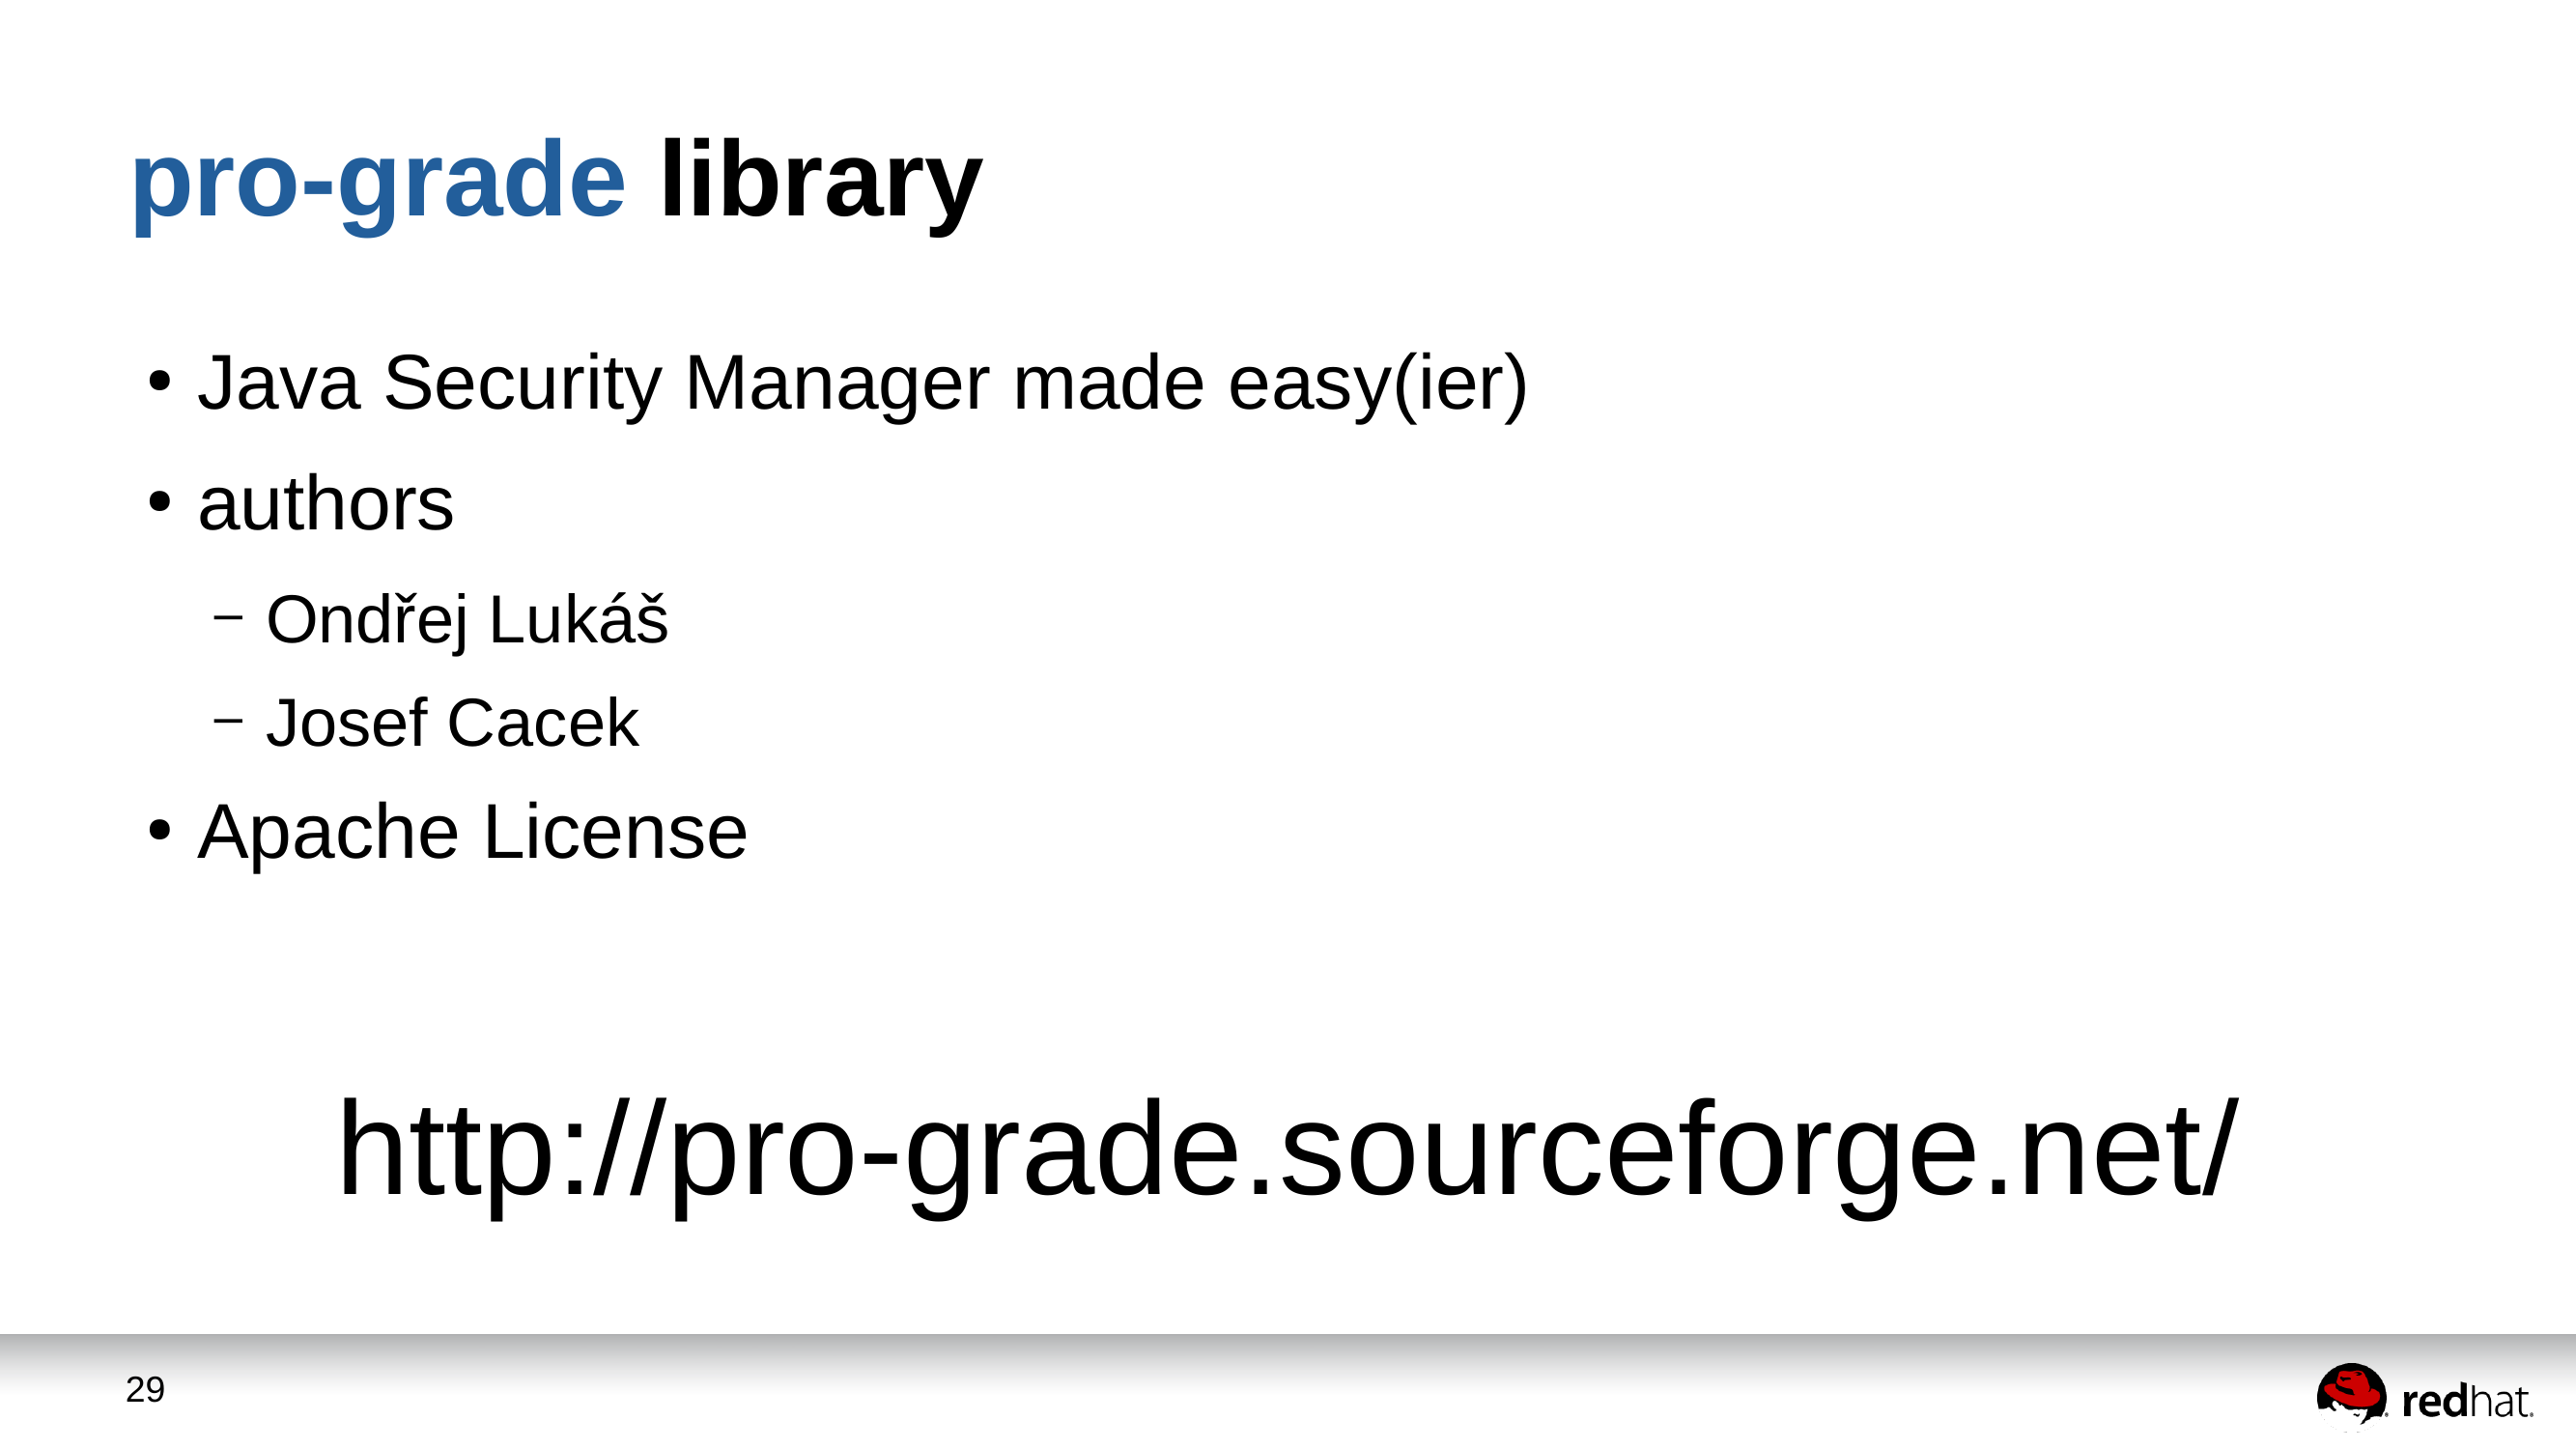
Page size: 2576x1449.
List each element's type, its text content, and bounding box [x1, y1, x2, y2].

list Java Security Manager made easy(ier) authors Ondřej Lukáš Josef Cacek Apache License [128, 338, 2448, 1179]
picture [0, 1334, 2576, 1445]
title pro-grade library [128, 57, 2448, 300]
text_box http://pro-grade.sourceforge.net/ [321, 1066, 2255, 1230]
